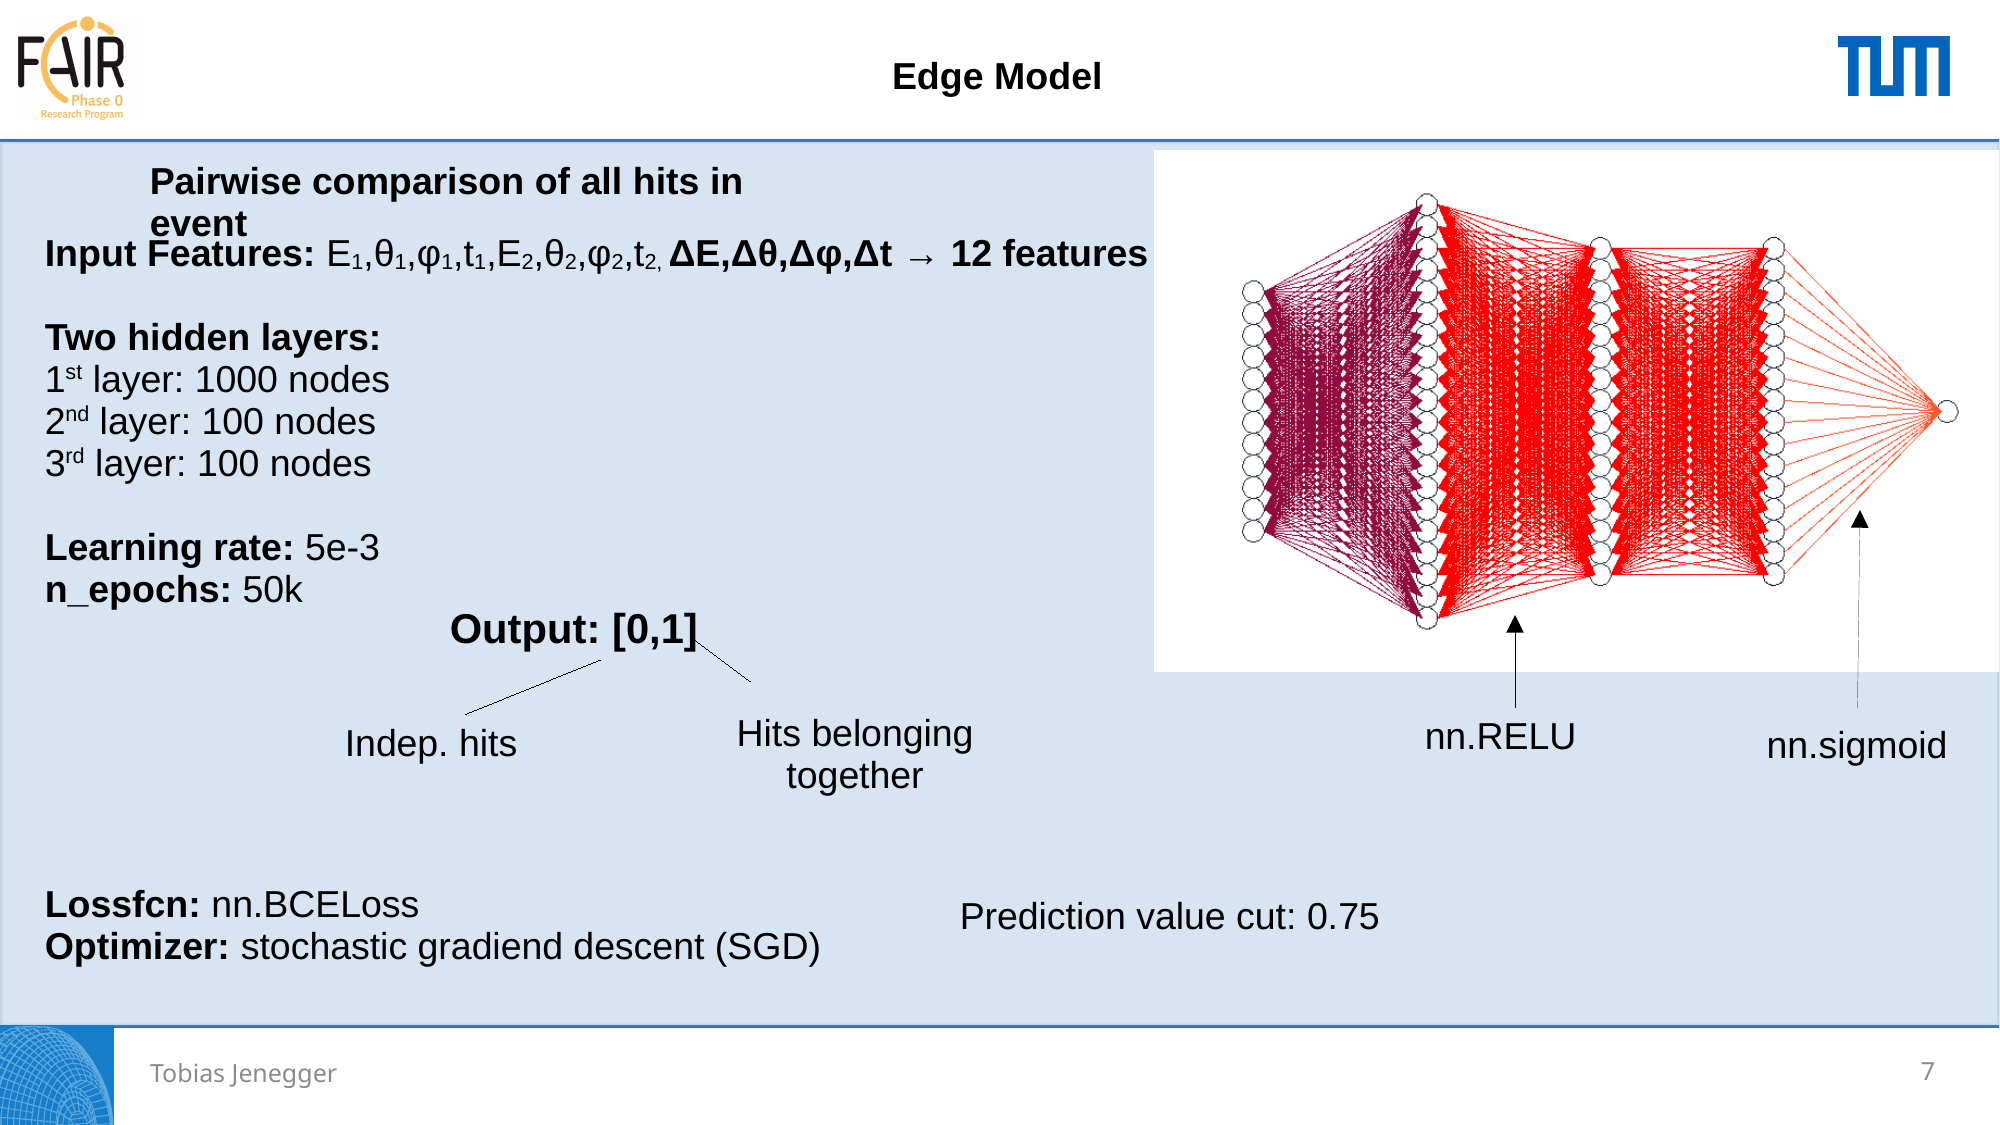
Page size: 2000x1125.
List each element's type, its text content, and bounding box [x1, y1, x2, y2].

text_box Output: [0,1] [435, 598, 751, 661]
text_box Lossfcn: nn.BCELoss Optimizer: stochastic gradiend descent (SGD) [30, 876, 1036, 976]
text_box Prediction value cut: 0.75 [945, 888, 1696, 946]
picture [0, 1025, 114, 1125]
picture [15, 15, 142, 120]
text_box Input Features: E1,θ1,φ1,t1,E2,θ2,φ2,t2, ΔE,Δθ,Δφ,Δt → 12 features Two hidden layers: 1st layer: 1000 nodes 2nd layer: 100 nodes 3rd layer: 100 nodes Learning rate: 5e-3 n_epochs: 50k [30, 224, 1154, 660]
text_box nn.RELU [1410, 708, 1666, 766]
text_box nn.sigmoid [1751, 716, 1992, 777]
text_box Edge Model [375, 48, 1621, 105]
text_box Pairwise comparison of all hits in event [135, 153, 811, 252]
picture [1154, 150, 2000, 672]
text_box Indep. hits [330, 714, 631, 772]
picture [1838, 36, 1950, 96]
text_box Hits belonging together [705, 705, 1006, 804]
